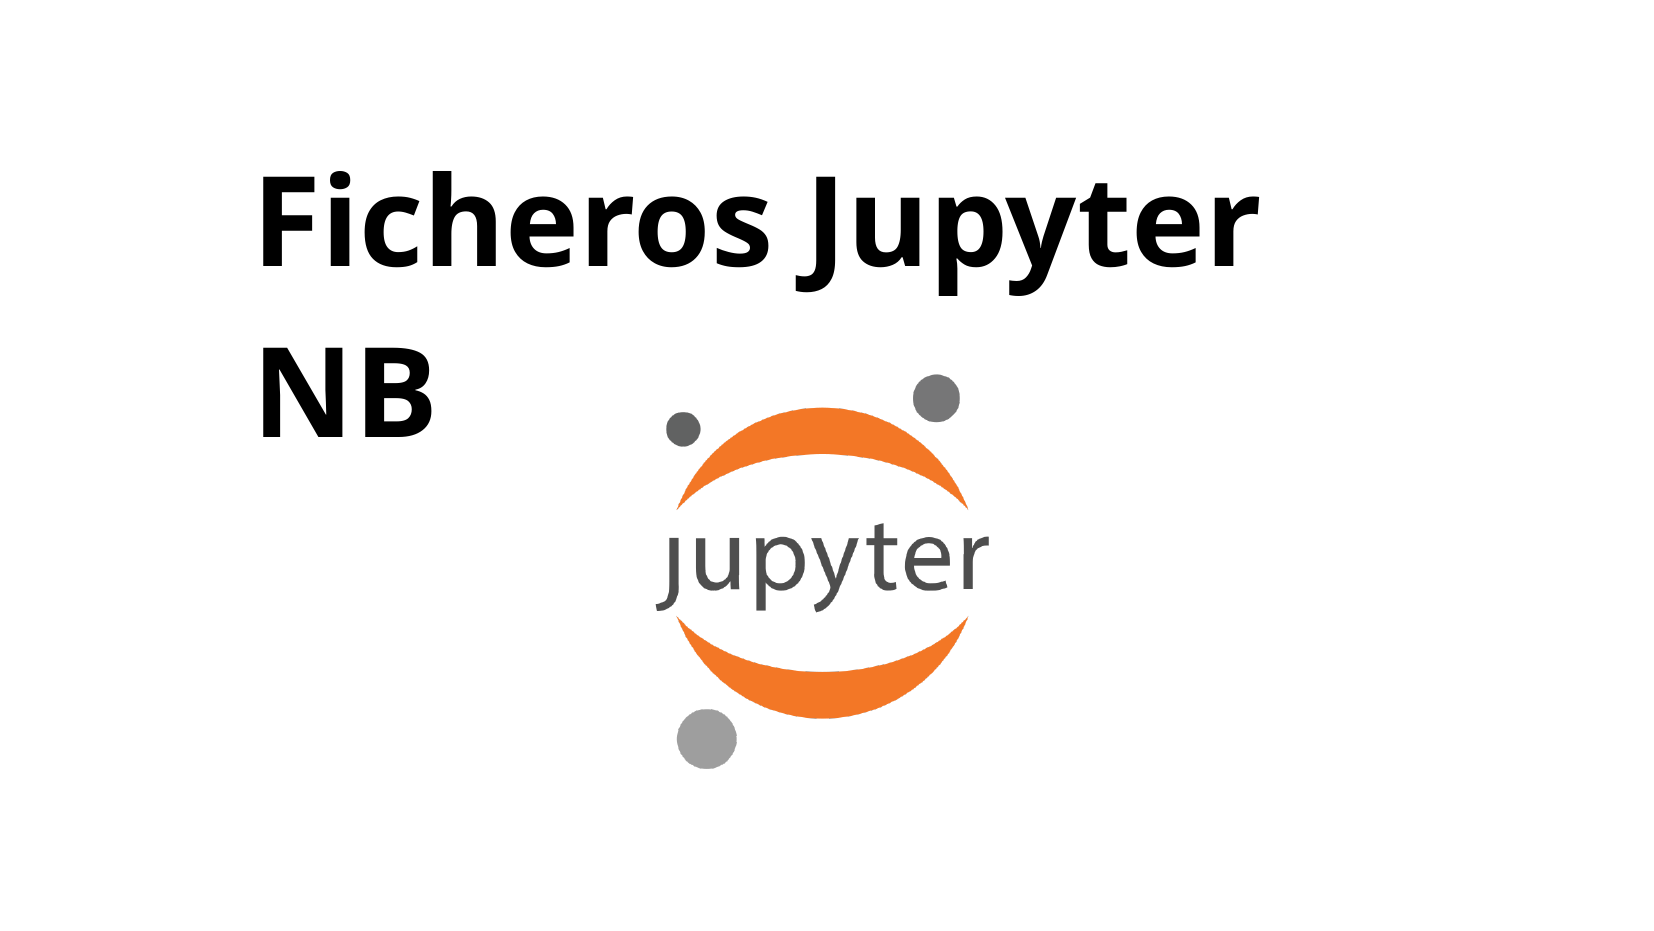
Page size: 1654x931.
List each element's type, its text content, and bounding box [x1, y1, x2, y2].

picture [437, 369, 1207, 774]
text_box Ficheros Jupyter NB [237, 125, 1416, 266]
